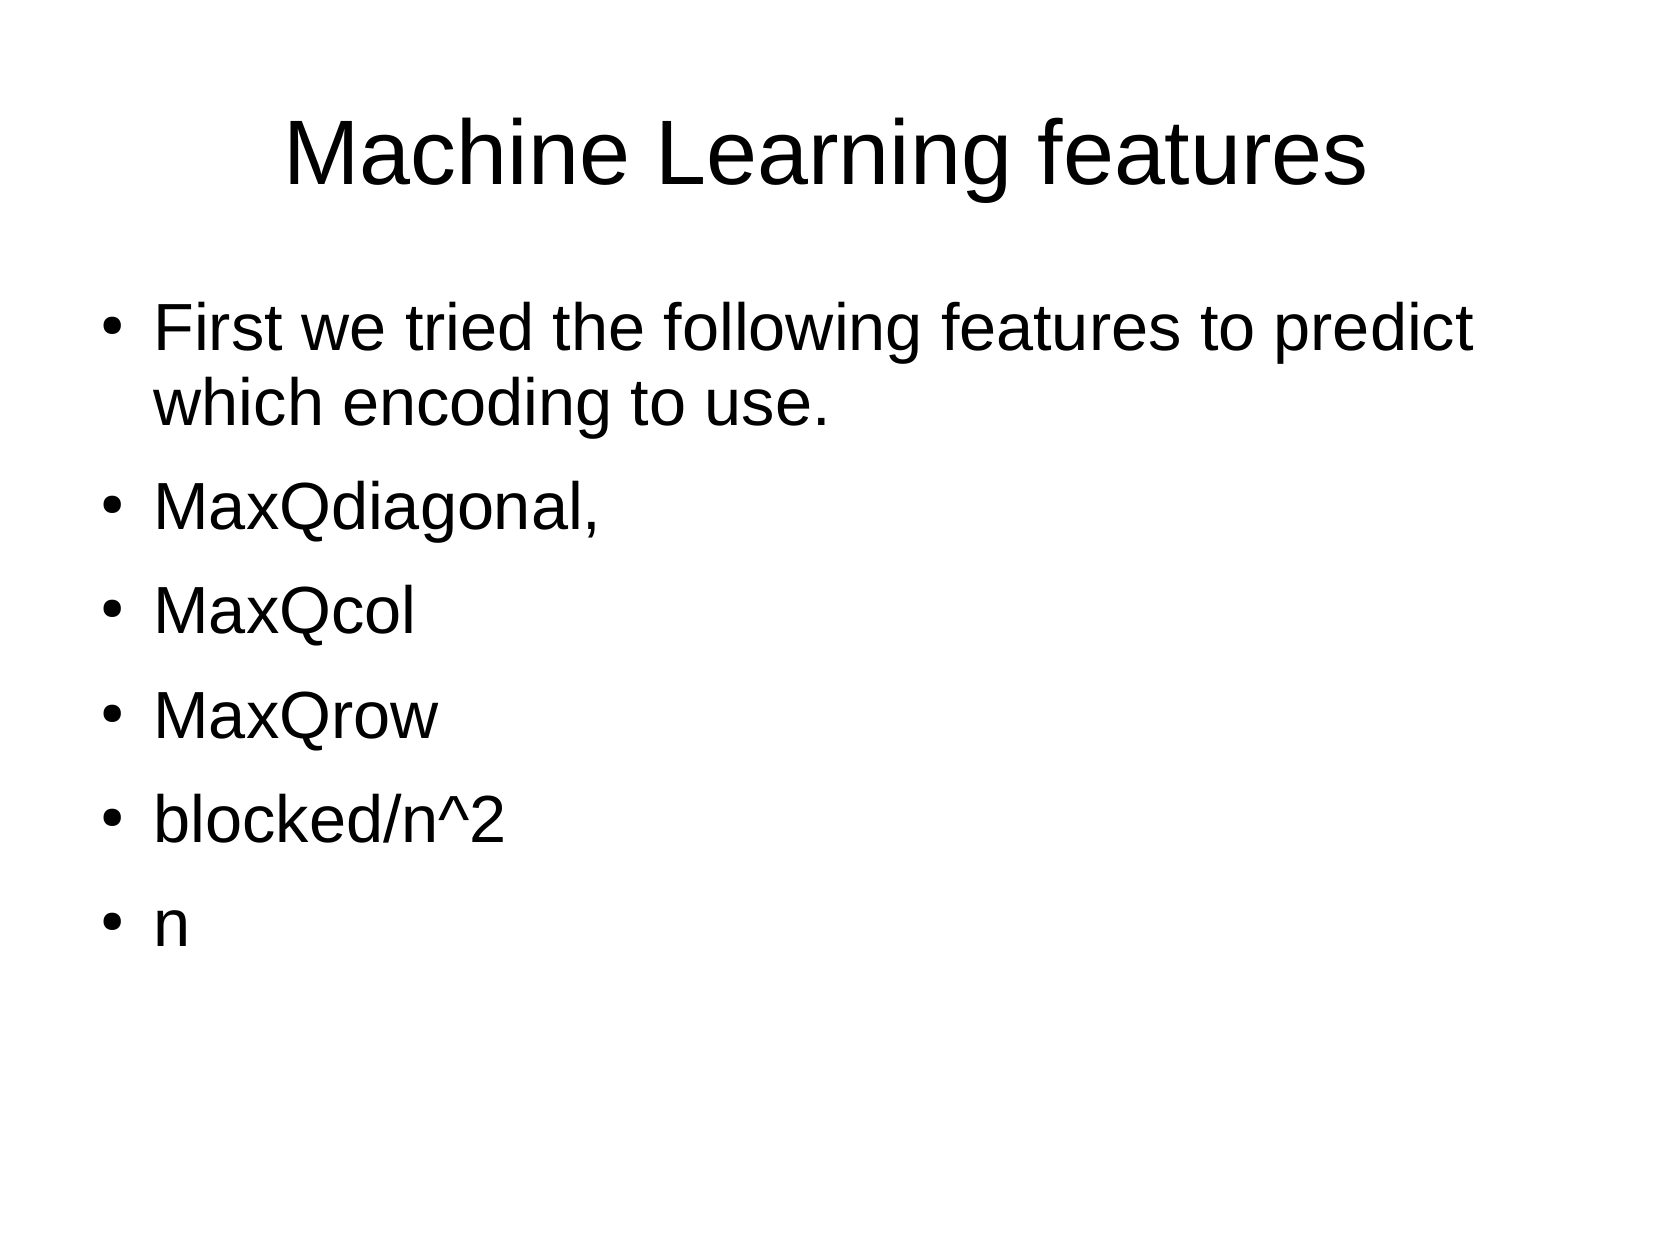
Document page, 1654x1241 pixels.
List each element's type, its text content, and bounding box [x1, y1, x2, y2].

title Machine Learning features [82, 49, 1571, 257]
list First we tried the following features to predict which encoding to use. MaxQdiagonal, MaxQcol MaxQrow blocked/n^2 n [82, 290, 1571, 1010]
